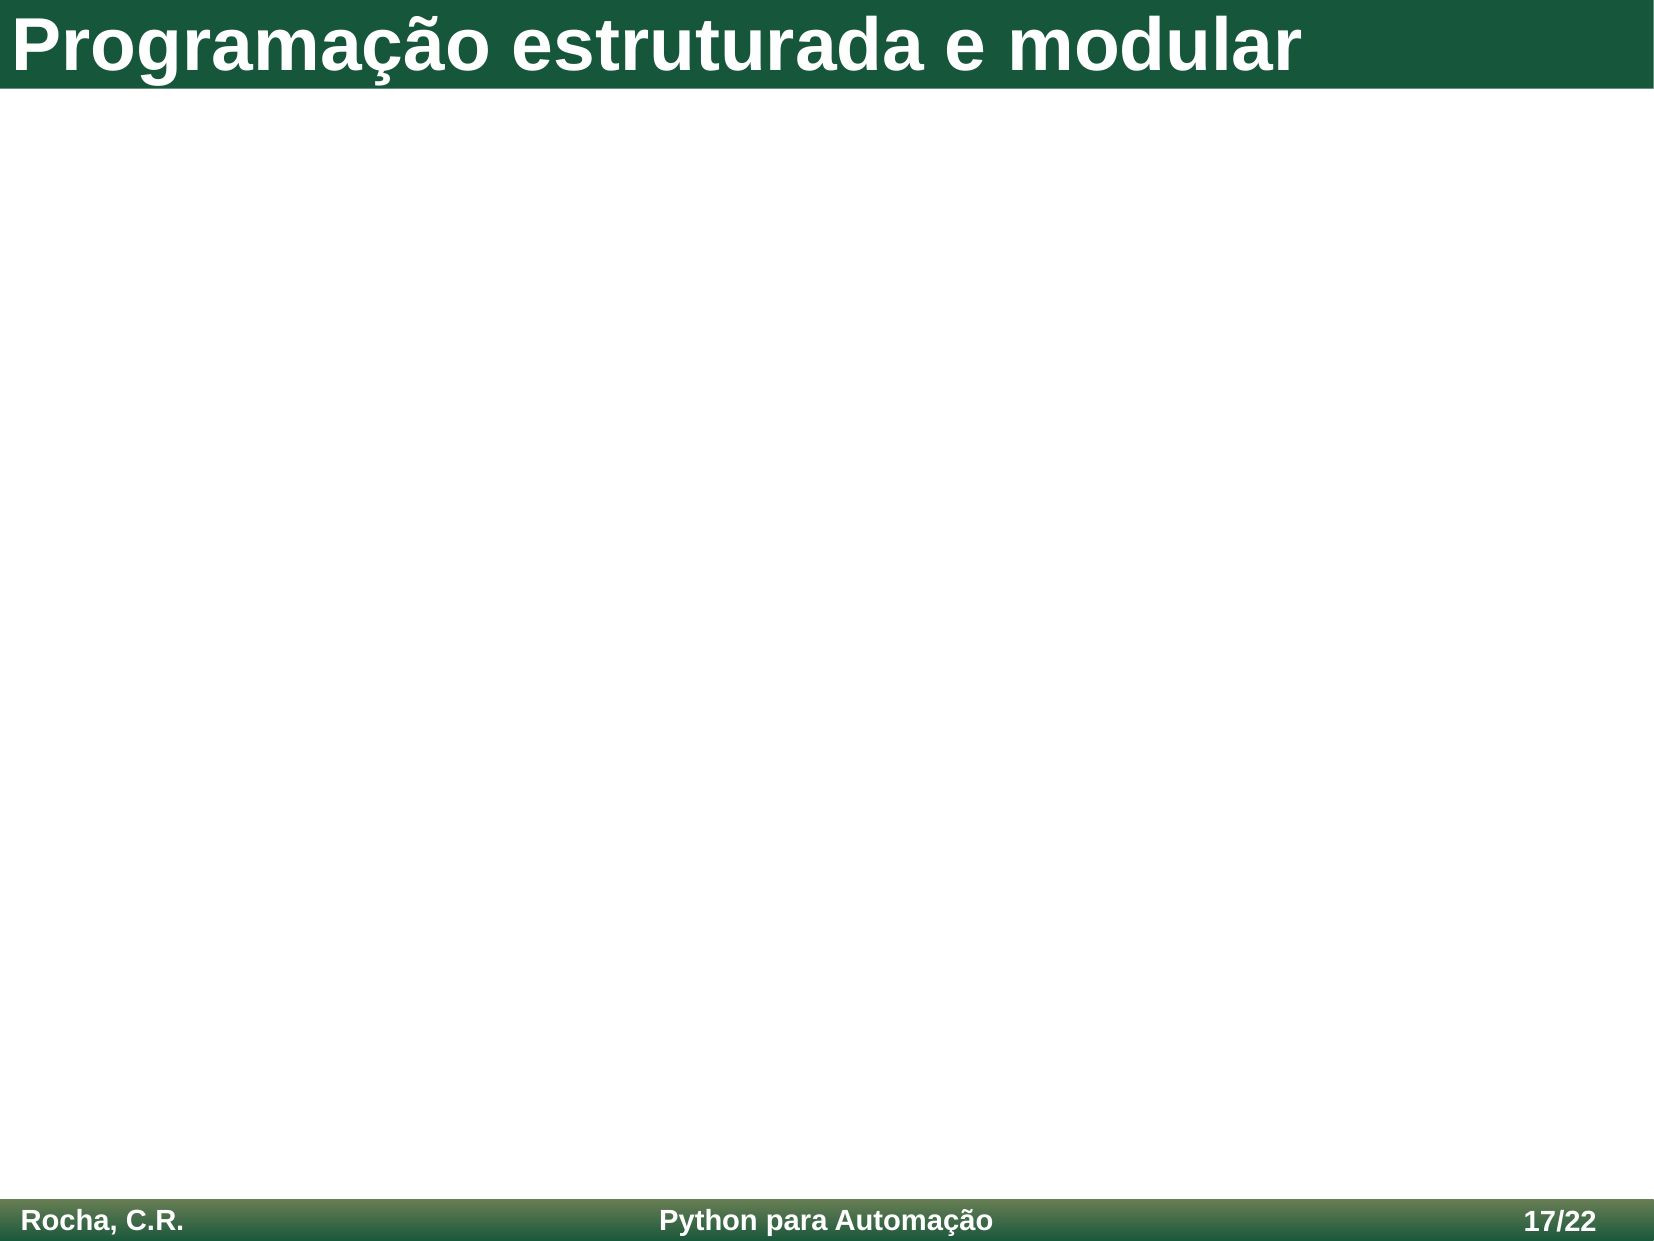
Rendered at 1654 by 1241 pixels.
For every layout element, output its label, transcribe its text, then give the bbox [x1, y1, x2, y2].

title Programação estruturada e modular [11, 0, 1625, 89]
